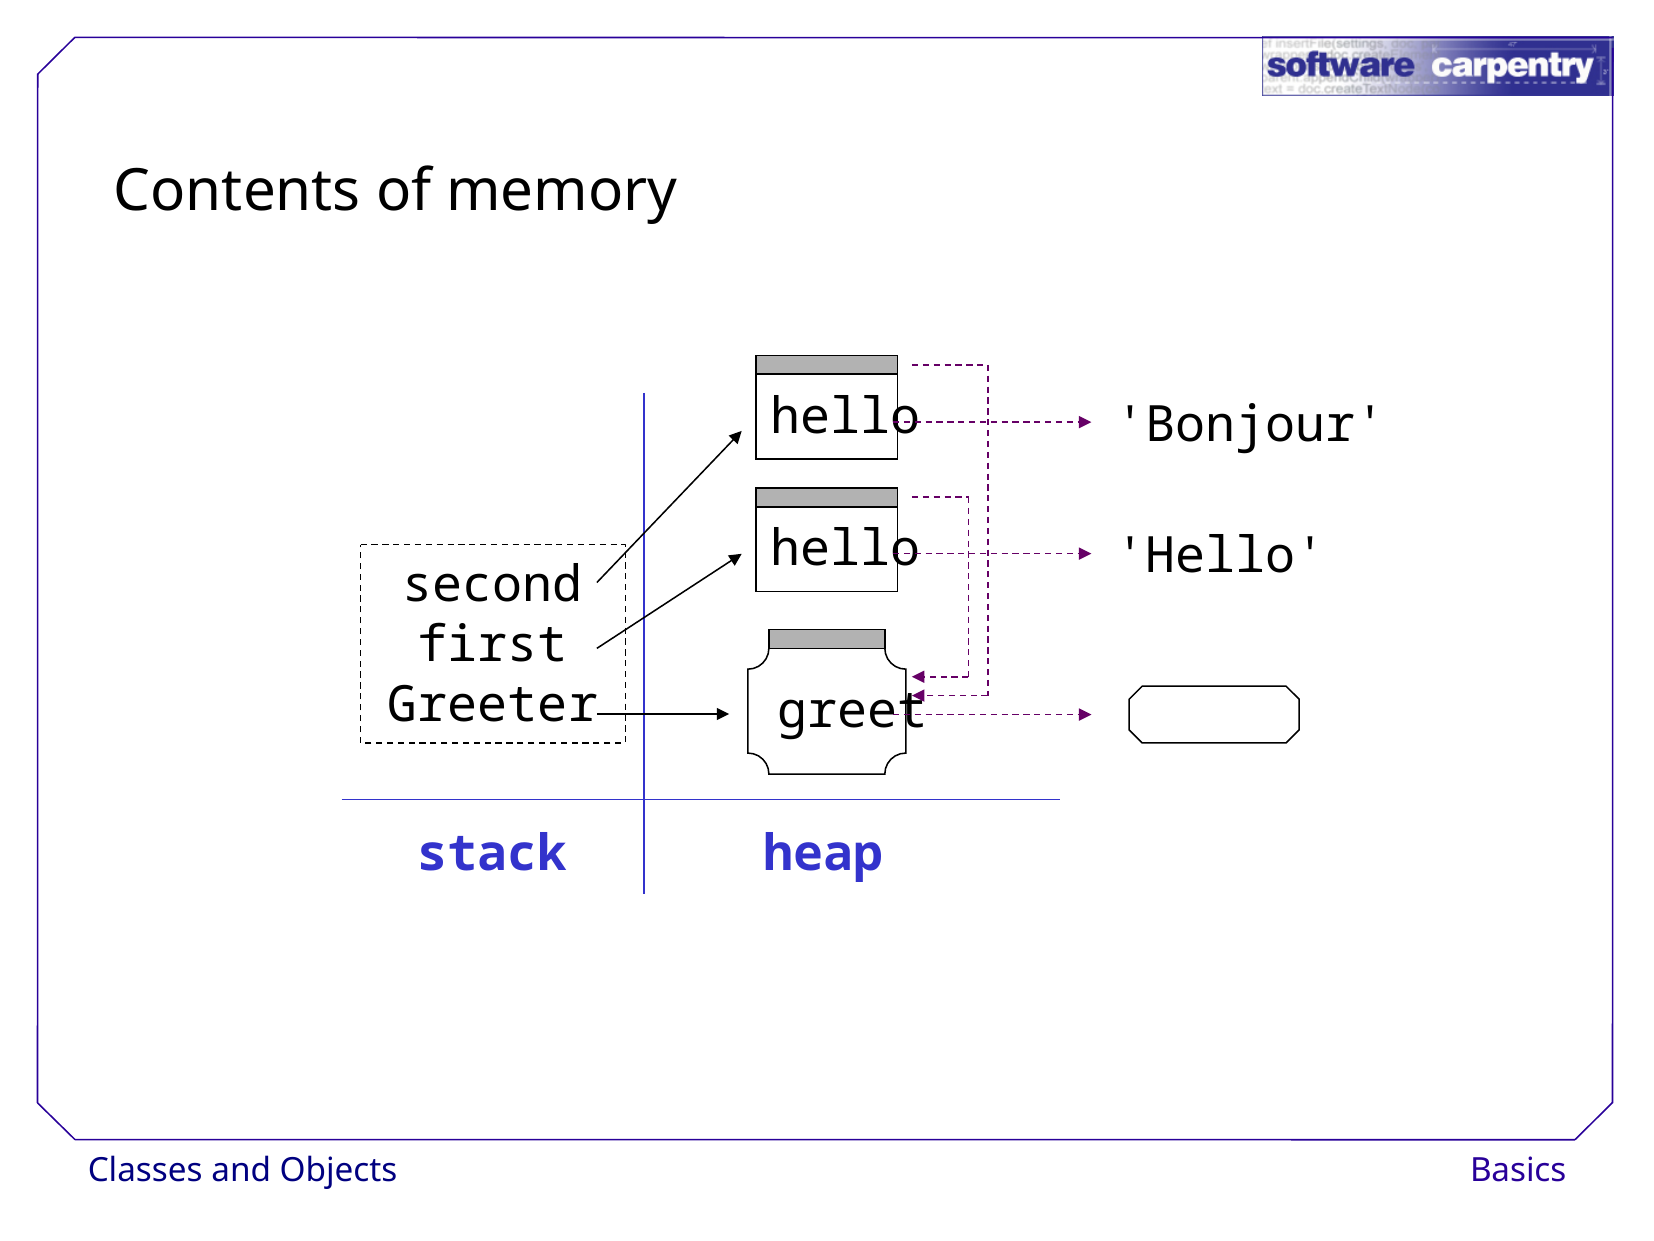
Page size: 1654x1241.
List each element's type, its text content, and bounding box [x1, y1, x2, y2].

picture [1262, 36, 1614, 96]
text_box [755, 355, 898, 375]
text_box 'Bonjour' [1100, 384, 1328, 451]
text_box hello [755, 375, 898, 460]
text_box [768, 629, 885, 649]
text_box second first Greeter [360, 544, 626, 744]
text_box hello [755, 507, 898, 592]
text_box 'Hello' [1100, 515, 1328, 583]
text_box greet [747, 649, 906, 775]
text_box [755, 487, 898, 507]
text_box Contents of memory [99, 109, 1517, 231]
text_box heap [691, 818, 957, 895]
text_box stack [360, 818, 626, 895]
